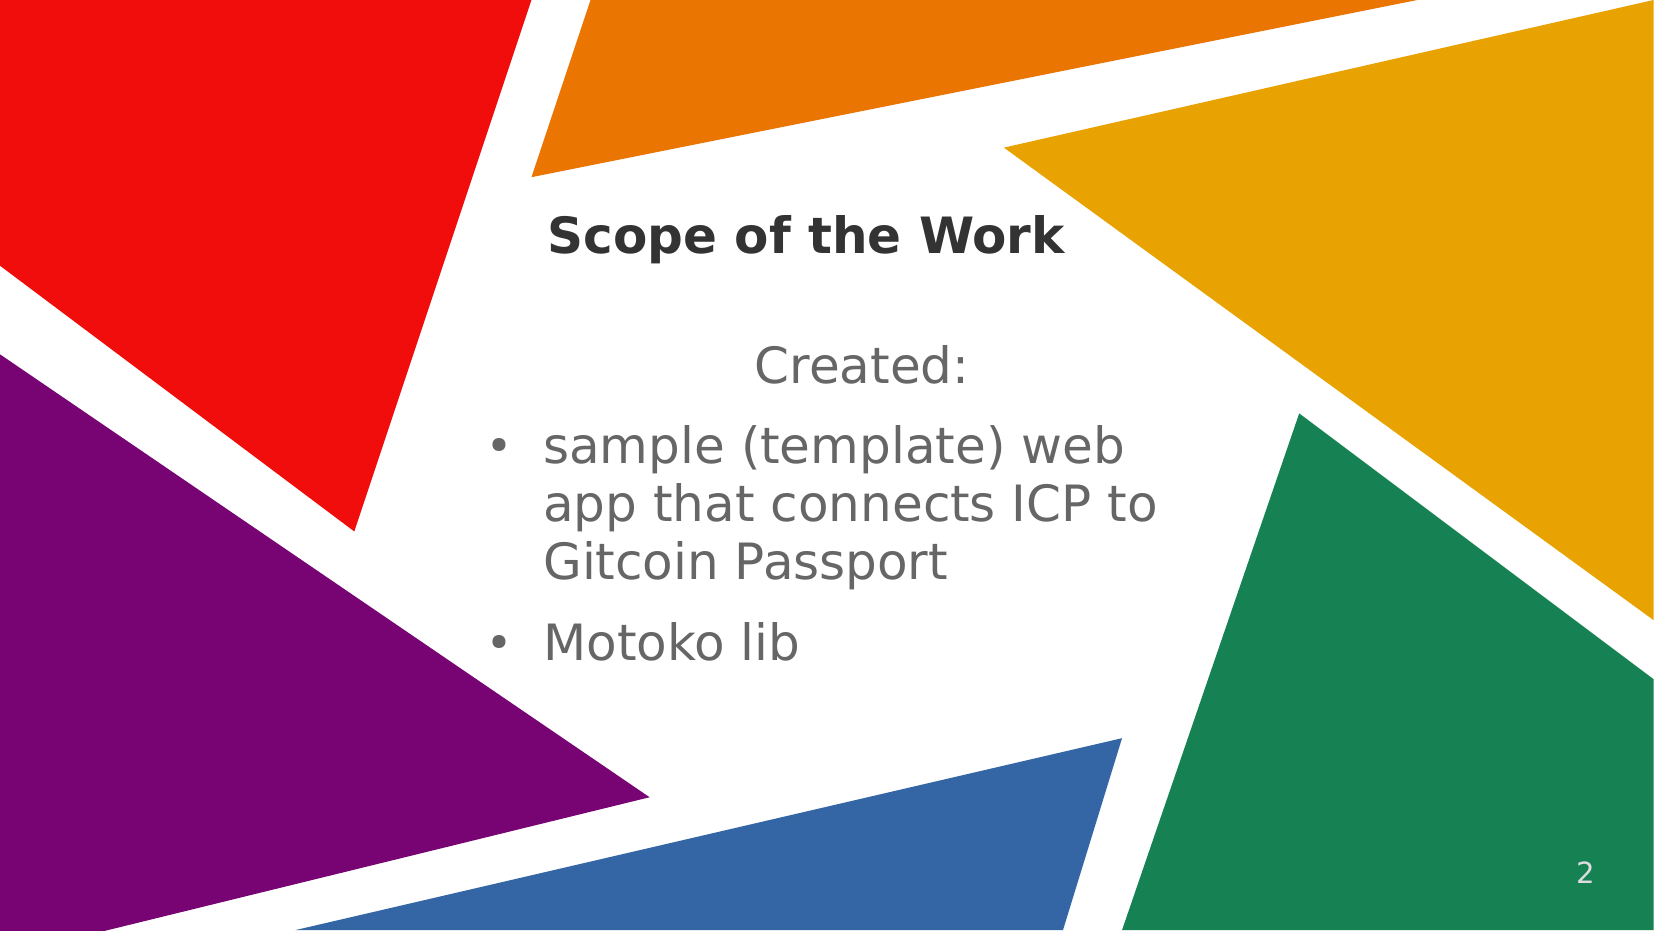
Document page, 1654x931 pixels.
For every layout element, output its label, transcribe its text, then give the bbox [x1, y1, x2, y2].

title Scope of the Work [450, 147, 1163, 325]
list Created: sample (template) web app that connects ICP to Gitcoin Passport Motoko lib [472, 336, 1182, 751]
